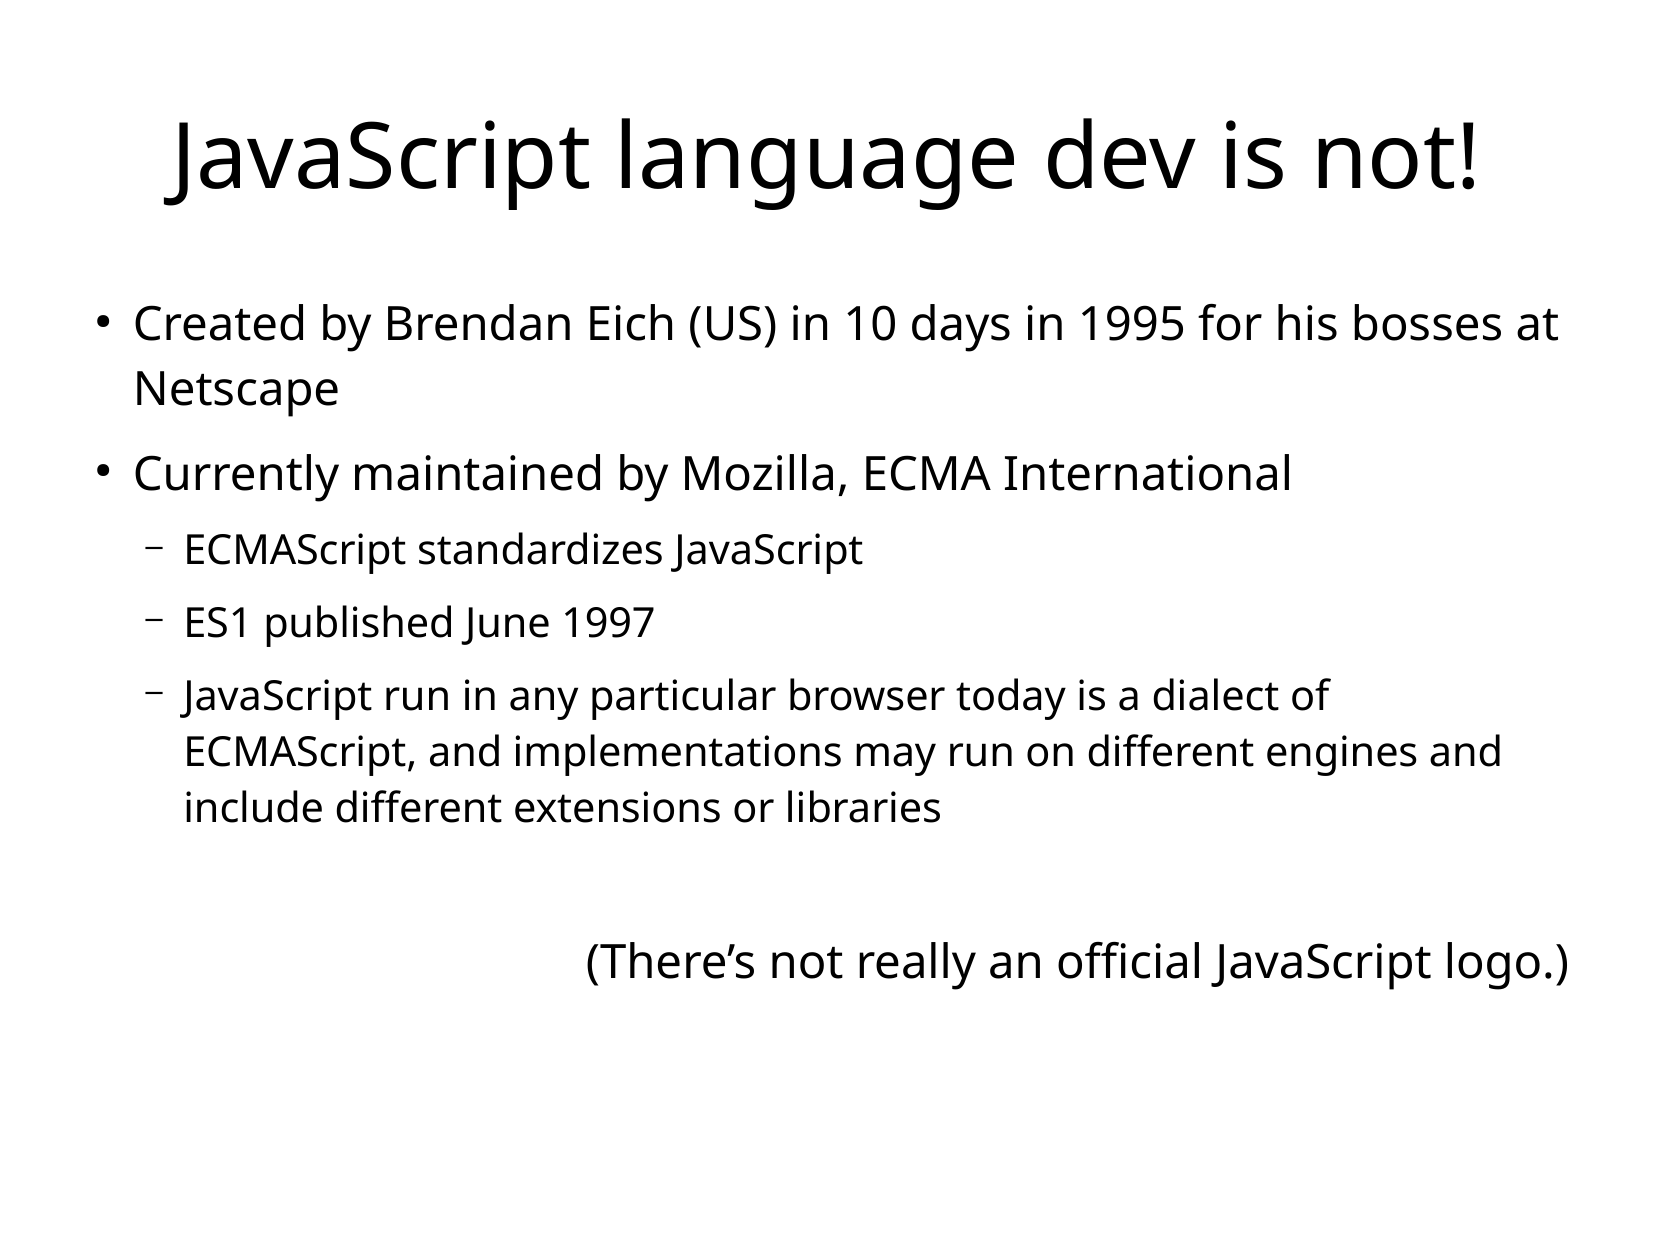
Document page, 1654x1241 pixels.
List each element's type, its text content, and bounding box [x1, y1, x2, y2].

title JavaScript language dev is not! [82, 49, 1571, 257]
list Created by Brendan Eich (US) in 10 days in 1995 for his bosses at Netscape Currently maintained by Mozilla, ECMA International ECMAScript standardizes JavaScript ES1 published June 1997 JavaScript run in any particular browser today is a dialect of ECMAScript, and implementations may run on different engines and include different extensions or libraries (There’s not really an official JavaScript logo.) [82, 290, 1571, 1010]
